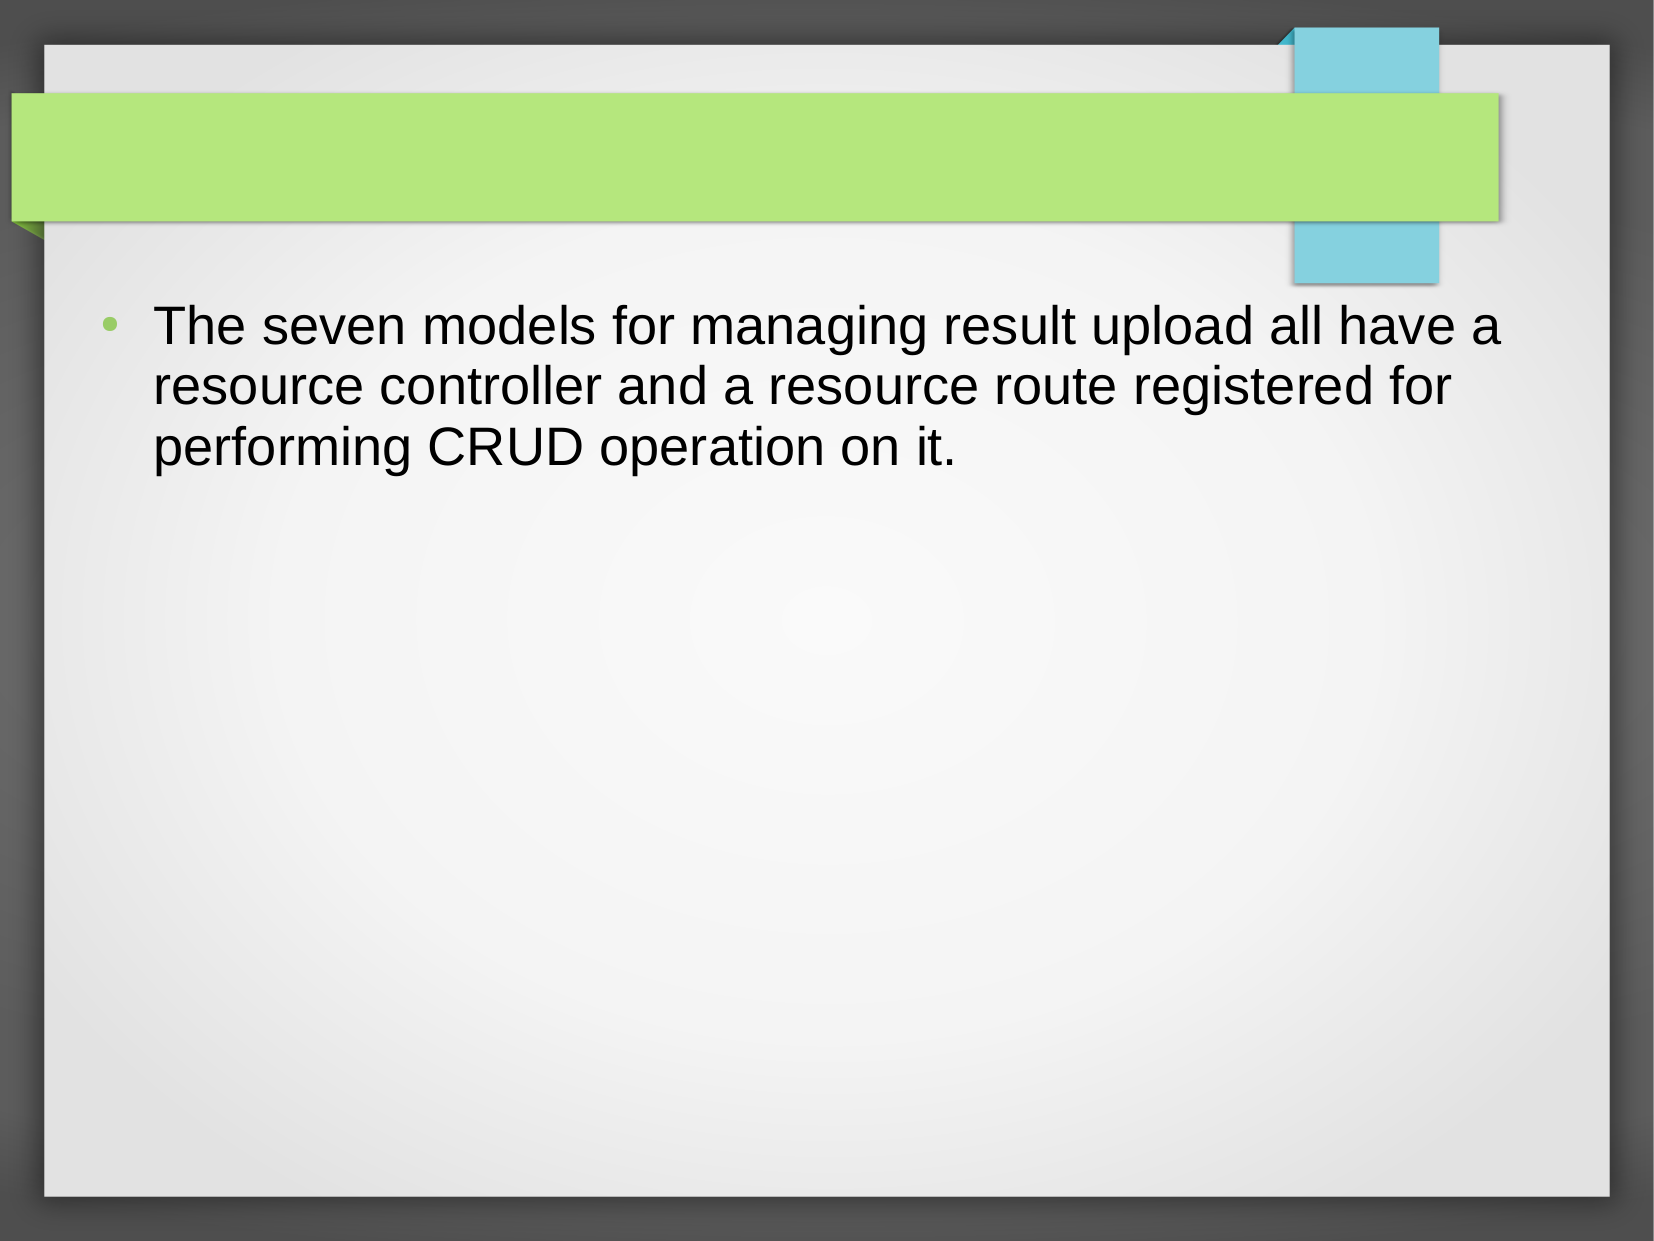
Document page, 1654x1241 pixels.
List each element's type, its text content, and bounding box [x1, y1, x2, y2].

list The seven models for managing result upload all have a resource controller and a resource route registered for performing CRUD operation on it. [82, 295, 1571, 1015]
picture [0, 0, 1654, 1241]
